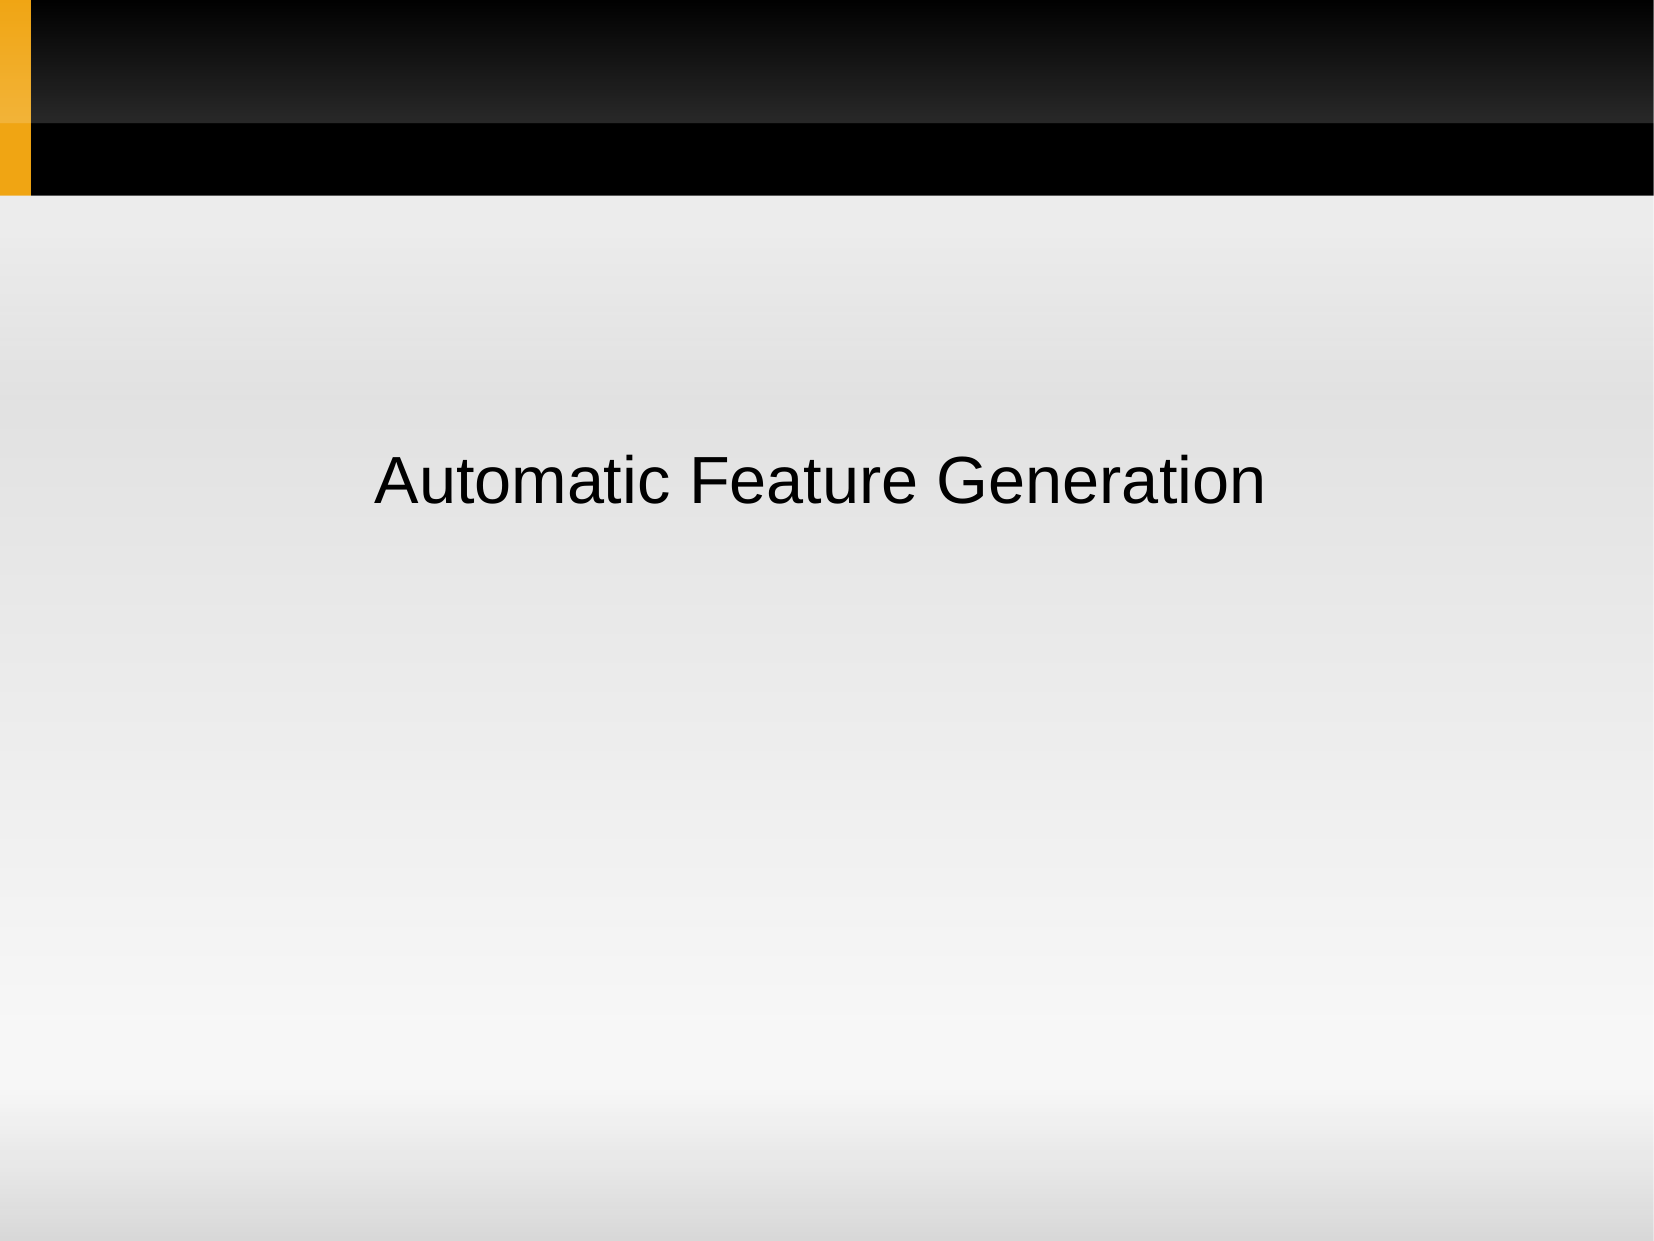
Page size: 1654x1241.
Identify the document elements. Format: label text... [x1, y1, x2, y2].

subtitle Automatic Feature Generation [76, 7, 1565, 1102]
picture [0, 0, 1654, 1241]
